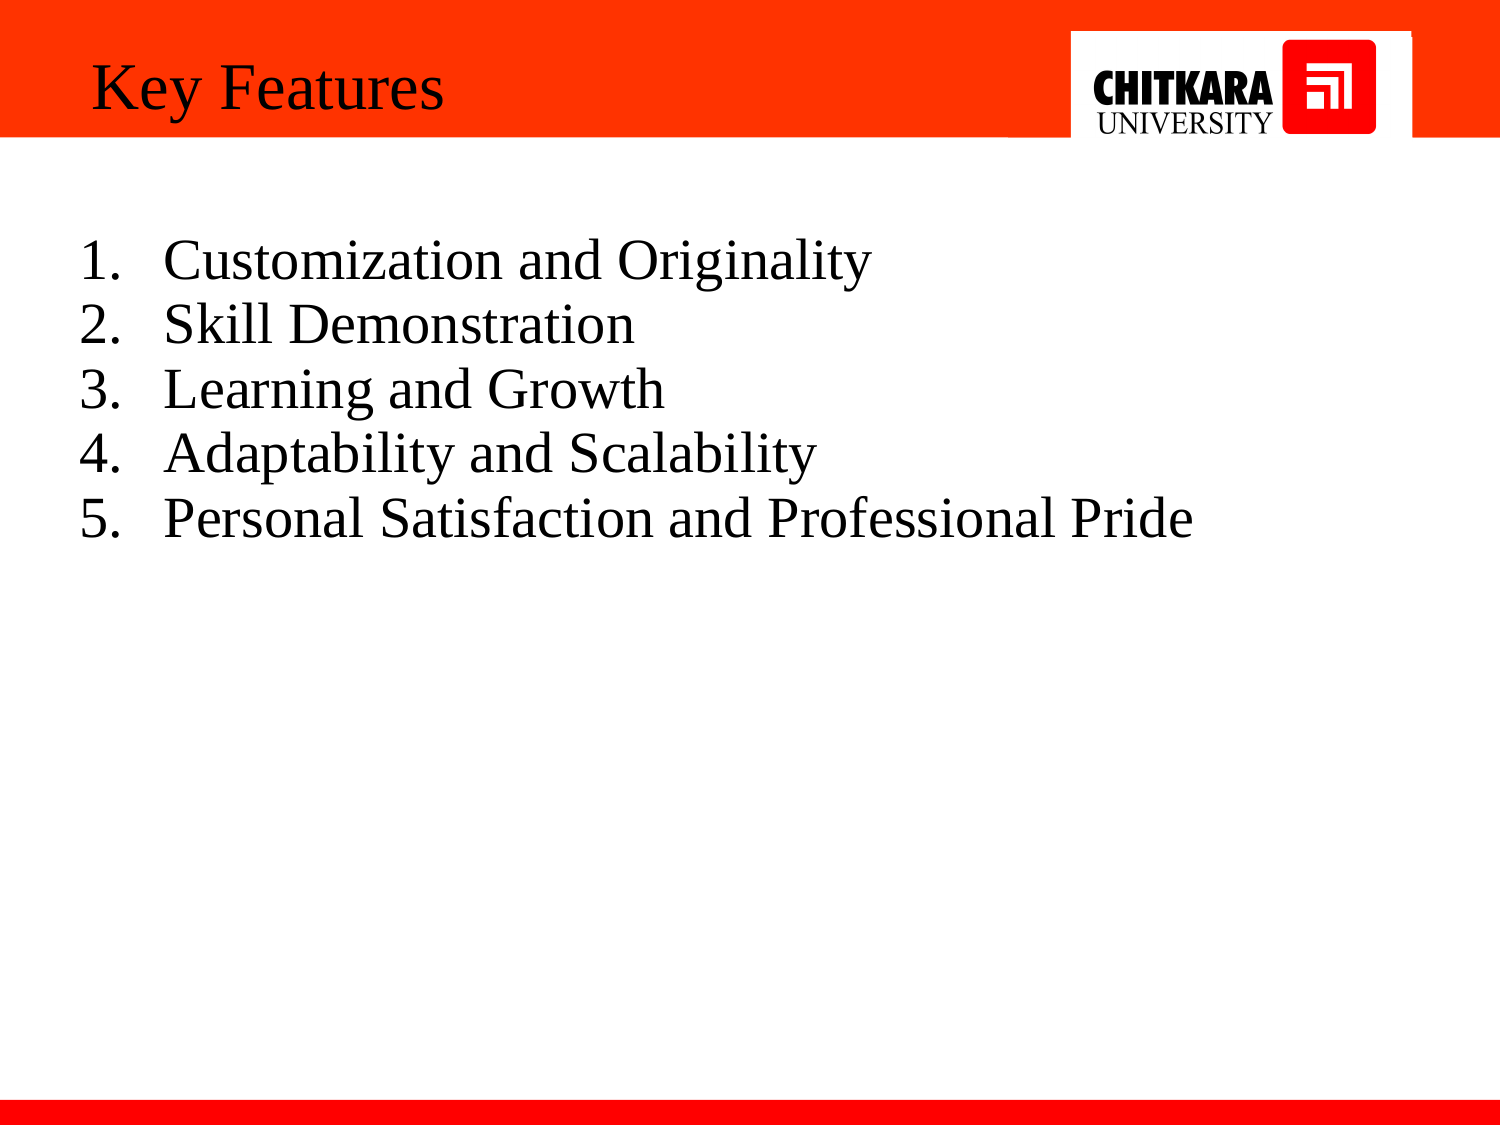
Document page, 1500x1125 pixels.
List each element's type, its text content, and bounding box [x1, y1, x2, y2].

text_box Key Features [76, 42, 963, 132]
text_box Customization and Originality Skill Demonstration Learning and Growth Adaptability and Scalability Personal Satisfaction and Professional Pride [64, 219, 1400, 558]
